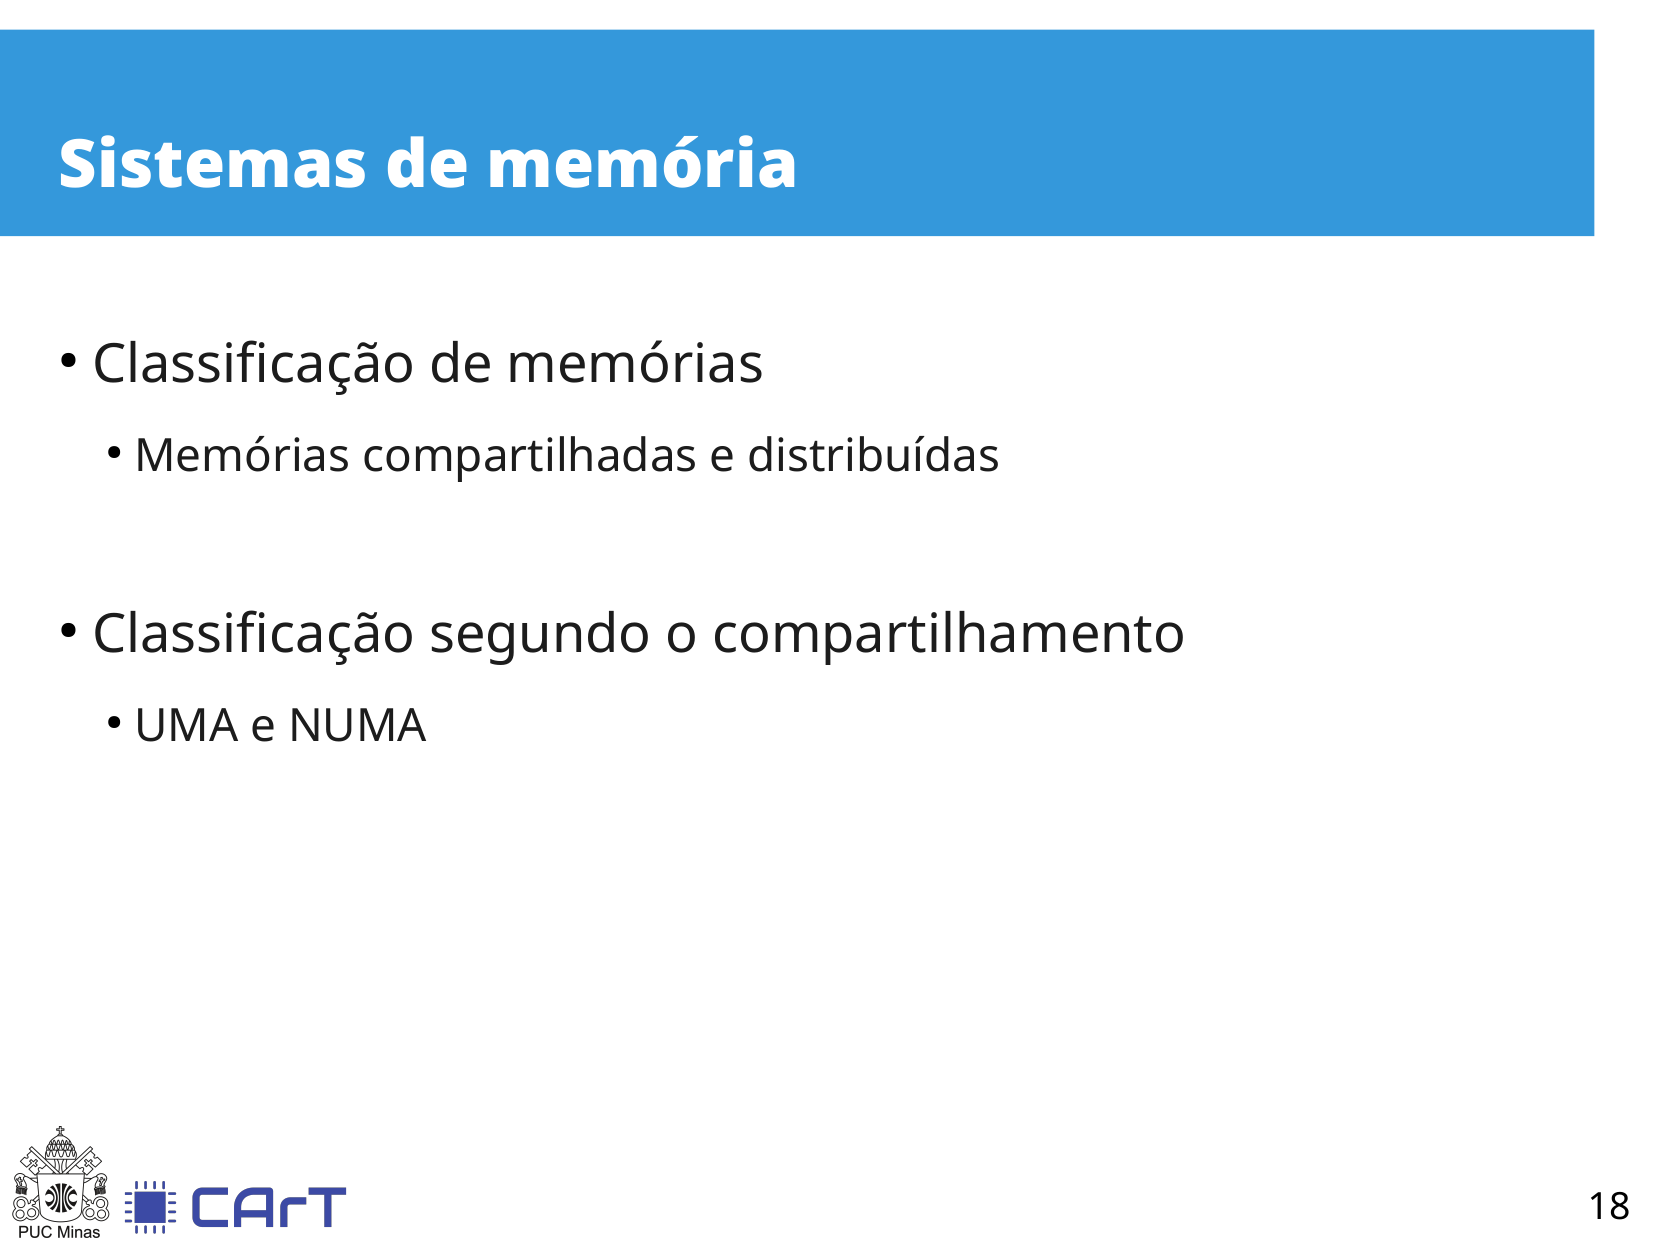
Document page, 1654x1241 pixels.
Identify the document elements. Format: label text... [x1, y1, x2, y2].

picture [0, 1126, 119, 1241]
list Classificação de memórias Memórias compartilhadas e distribuídas Classificação segundo o compartilhamento UMA e NUMA [59, 324, 1565, 1093]
picture [124, 1181, 347, 1235]
title Sistemas de memória [59, 59, 1595, 207]
